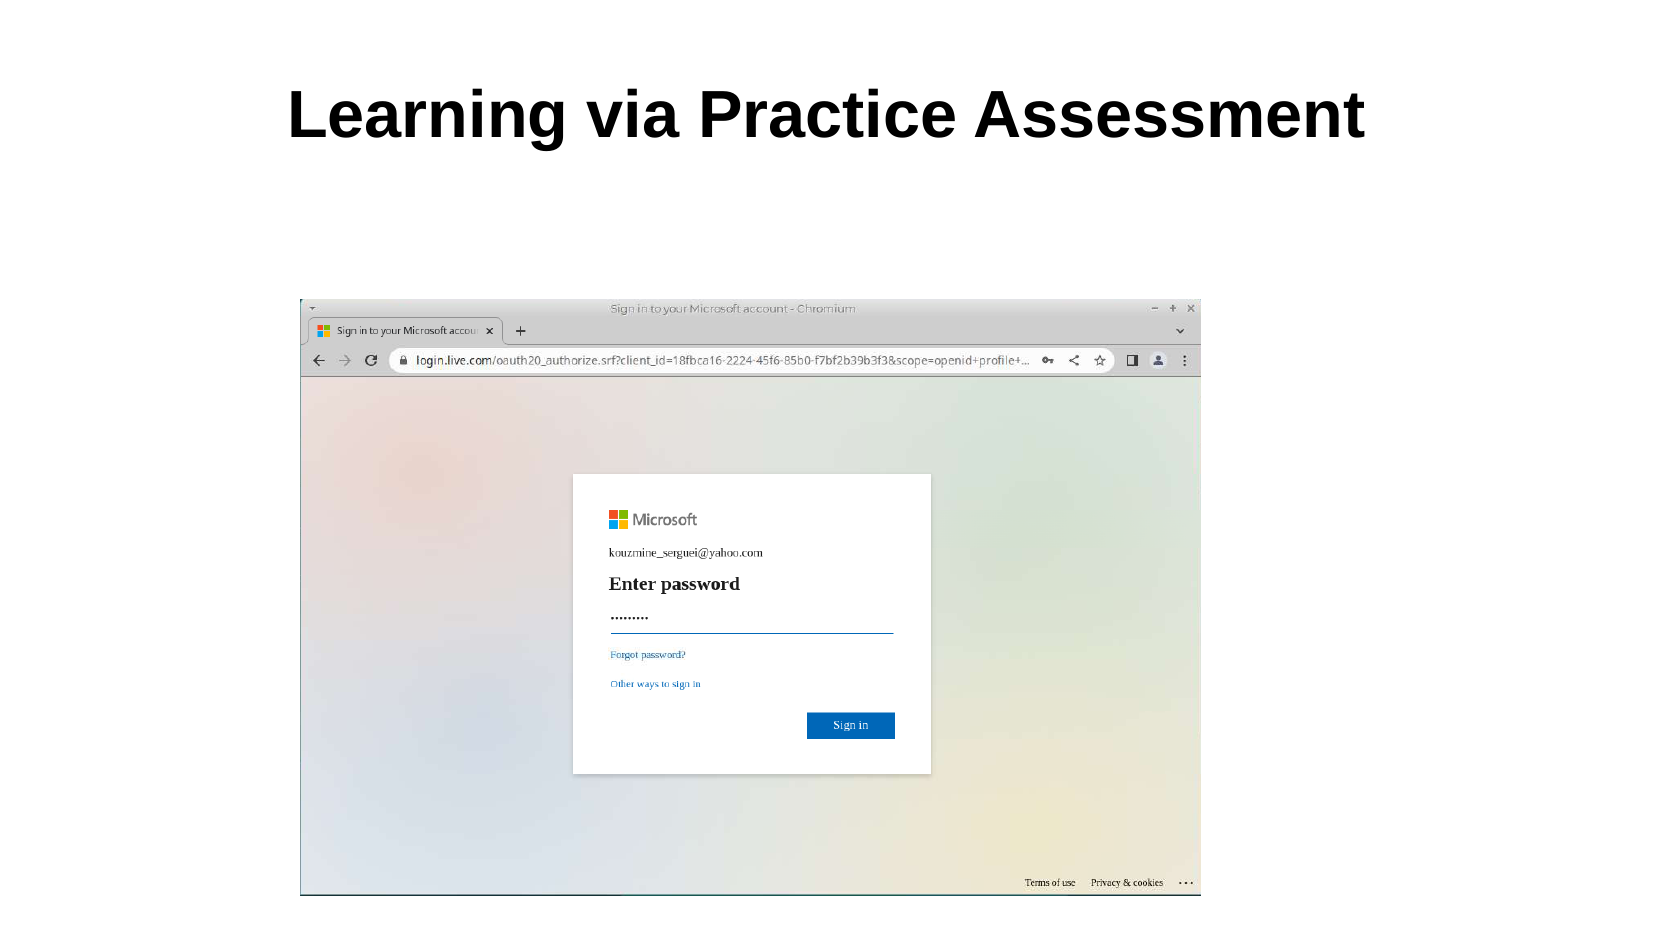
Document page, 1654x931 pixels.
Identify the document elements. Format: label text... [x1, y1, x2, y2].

picture [300, 299, 1201, 896]
title Learning via Practice Assessment [82, 37, 1571, 193]
